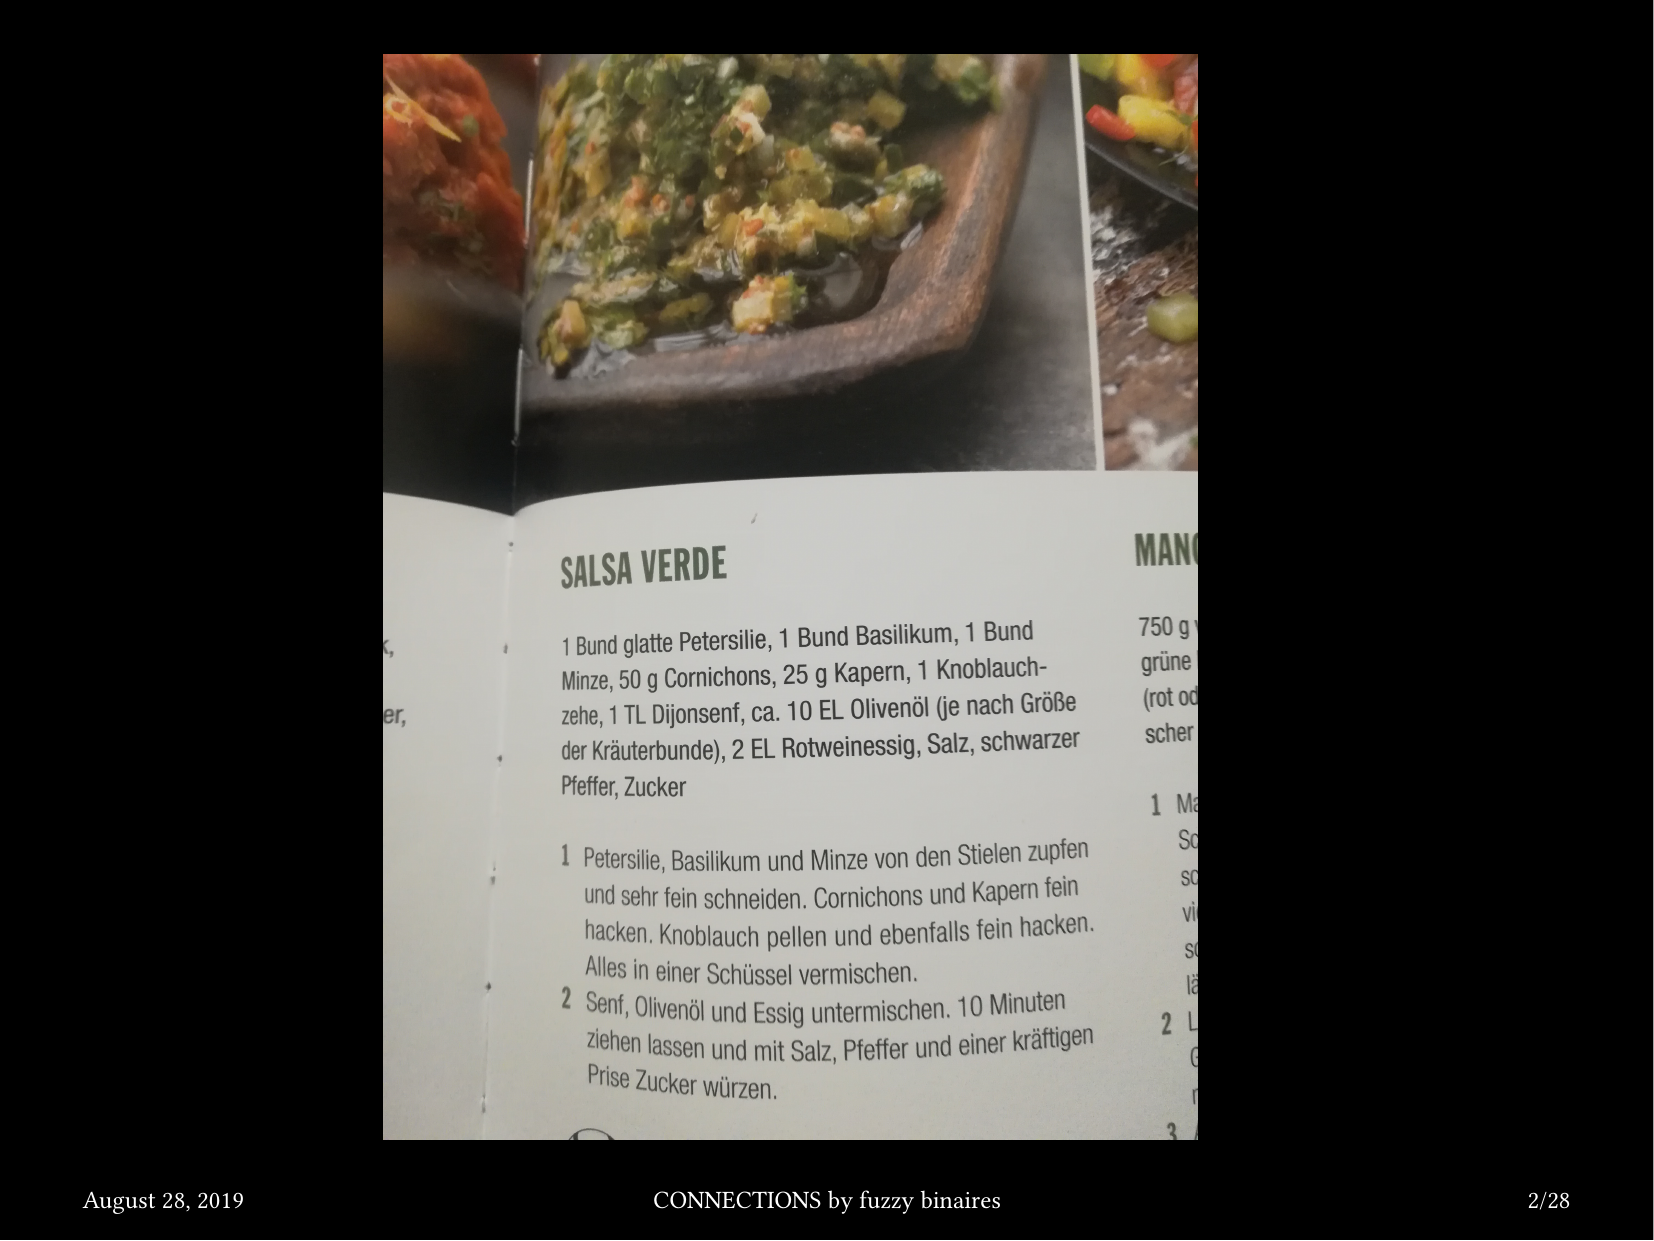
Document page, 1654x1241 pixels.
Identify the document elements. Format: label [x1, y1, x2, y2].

picture [383, 54, 1198, 1141]
